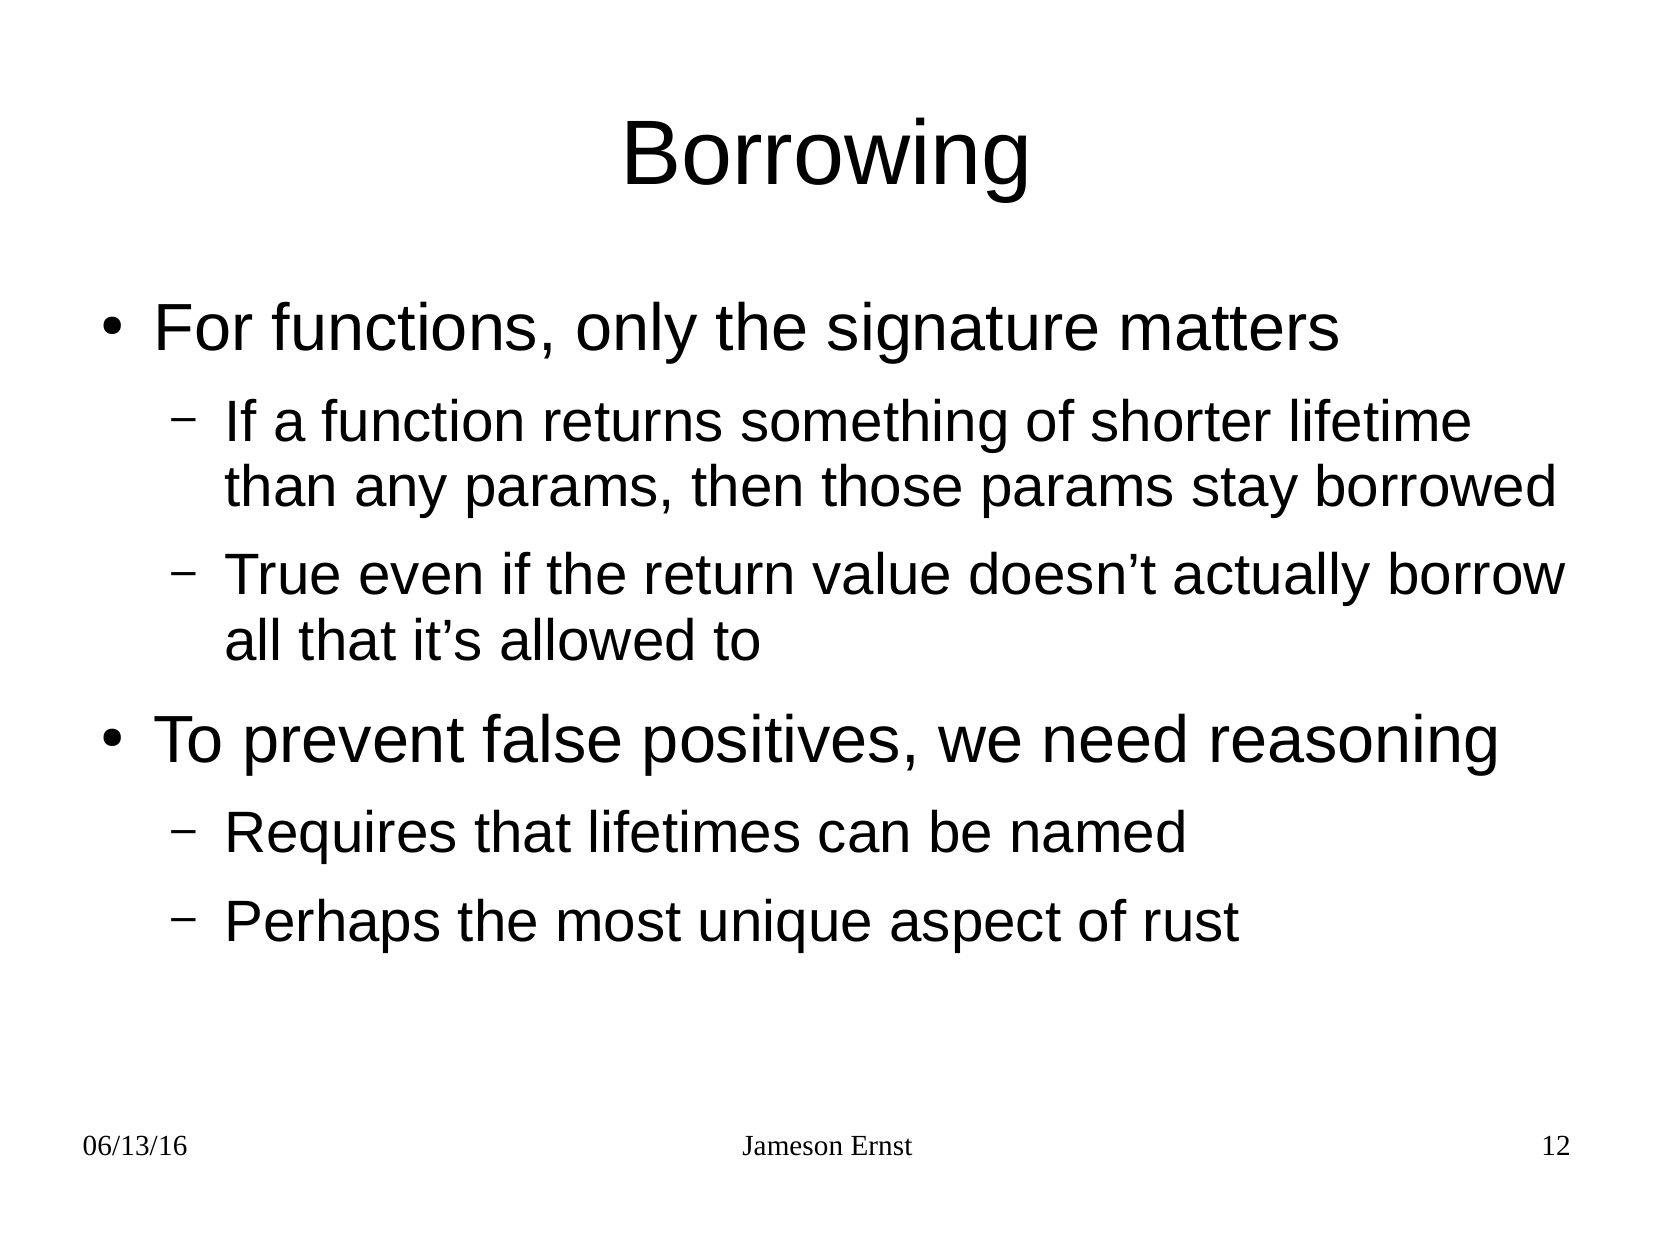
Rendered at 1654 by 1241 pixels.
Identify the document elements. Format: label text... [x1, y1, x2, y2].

list For functions, only the signature matters If a function returns something of shorter lifetime than any params, then those params stay borrowed True even if the return value doesn’t actually borrow all that it’s allowed to To prevent false positives, we need reasoning Requires that lifetimes can be named Perhaps the most unique aspect of rust [82, 290, 1571, 1010]
title Borrowing [82, 49, 1571, 257]
